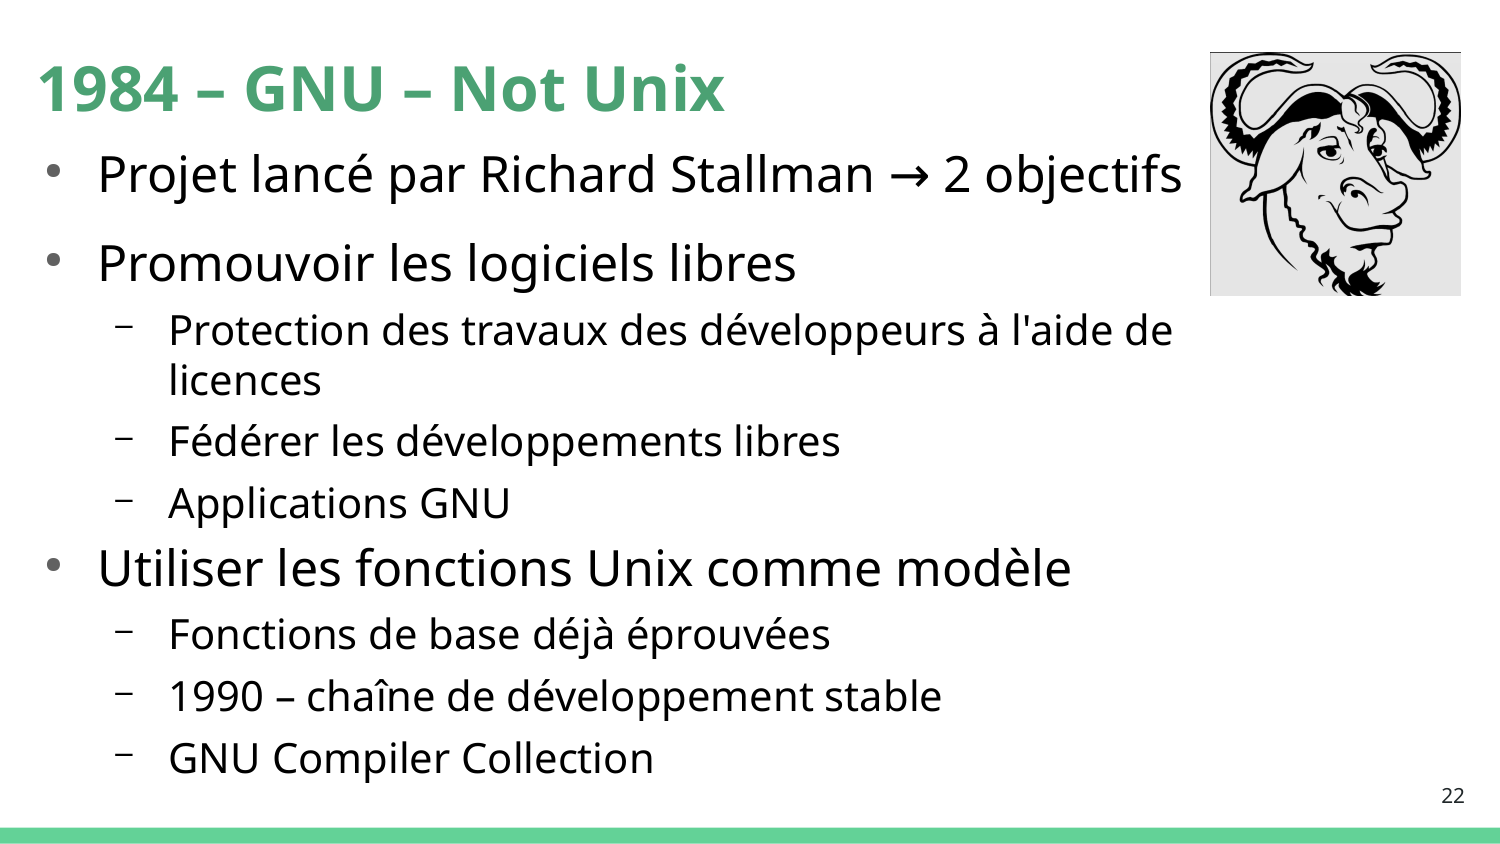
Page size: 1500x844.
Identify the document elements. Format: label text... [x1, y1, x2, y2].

picture [1210, 52, 1461, 296]
slide_number <numéro> [1389, 764, 1480, 830]
title 1984 – GNU – Not Unix [21, 23, 1420, 117]
list Projet lancé par Richard Stallman → 2 objectifs Promouvoir les logiciels libres Protection des travaux des développeurs à l'aide de licences Fédérer les développements libres Applications GNU Utiliser les fonctions Unix comme modèle Fonctions de base déjà éprouvées 1990 – chaîne de développement stable GNU Compiler Collection [11, 118, 1211, 810]
